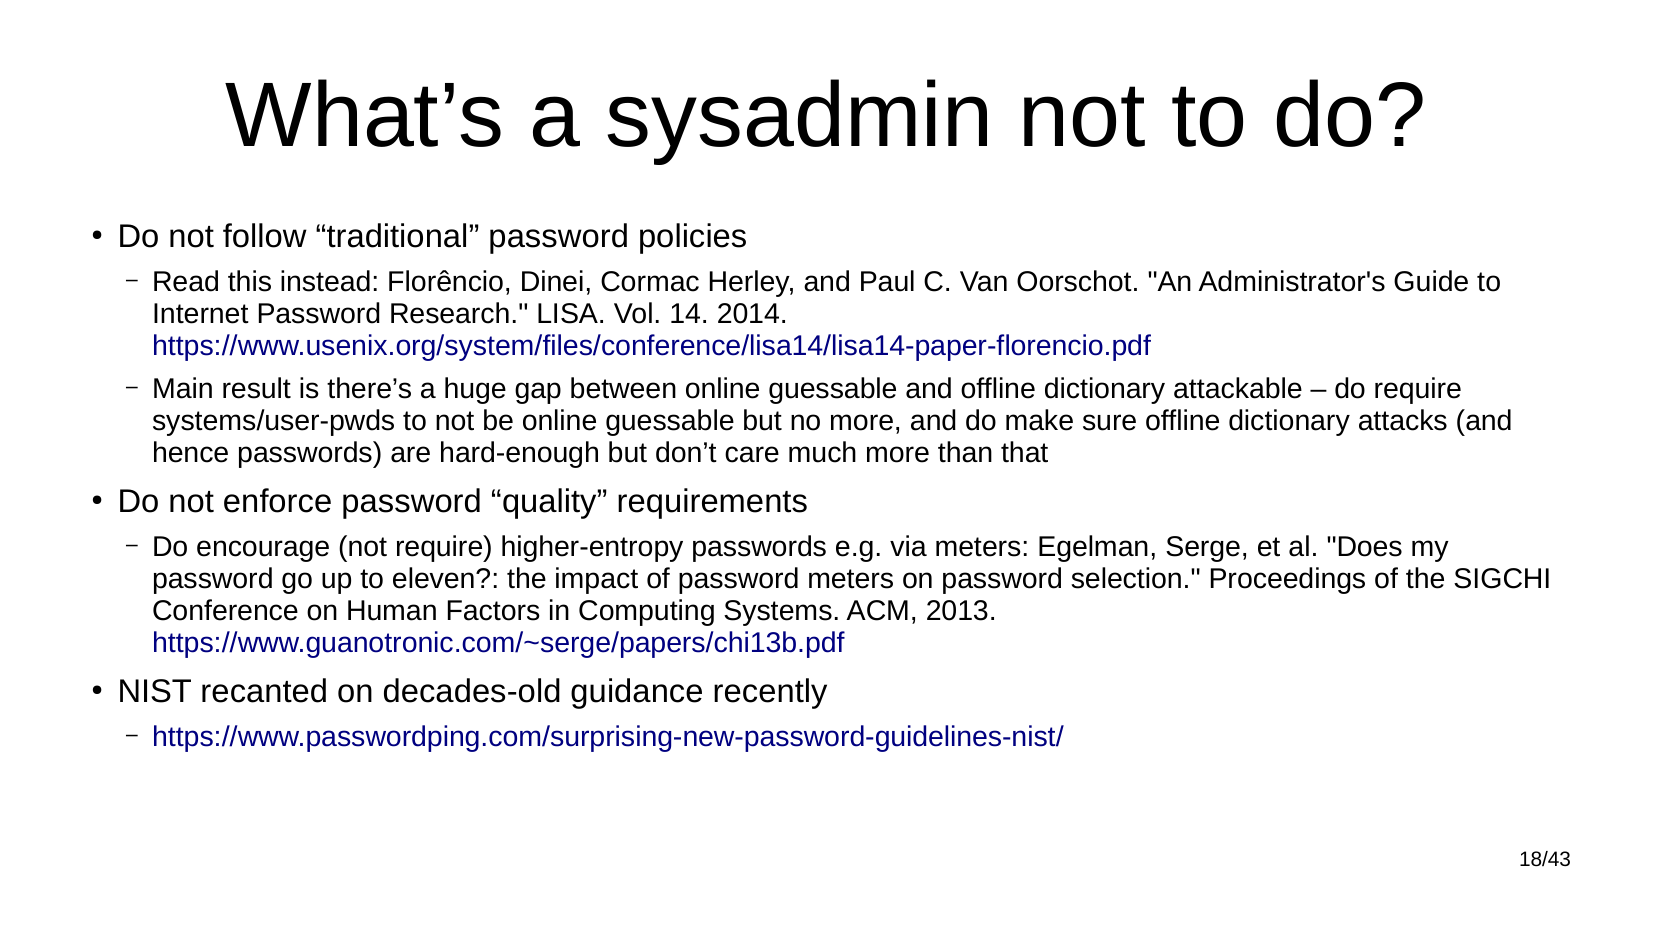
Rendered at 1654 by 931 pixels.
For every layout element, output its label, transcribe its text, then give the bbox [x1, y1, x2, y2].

title What’s a sysadmin not to do? [82, 37, 1571, 193]
list Do not follow “traditional” password policies Read this instead: Florêncio, Dinei, Cormac Herley, and Paul C. Van Oorschot. "An Administrator's Guide to Internet Password Research." LISA. Vol. 14. 2014. https://www.usenix.org/system/files/conference/lisa14/lisa14-paper-florencio.pdf Main result is there’s a huge gap between online guessable and offline dictionary attackable – do require systems/user-pwds to not be online guessable but no more, and do make sure offline dictionary attacks (and hence passwords) are hard-enough but don’t care much more than that Do not enforce password “quality” requirements Do encourage (not require) higher-entropy passwords e.g. via meters: Egelman, Serge, et al. "Does my password go up to eleven?: the impact of password meters on password selection." Proceedings of the SIGCHI Conference on Human Factors in Computing Systems. ACM, 2013. https://www.guanotronic.com/~serge/papers/chi13b.pdf NIST recanted on decades-old guidance recently https://www.passwordping.com/surprising-new-password-guidelines-nist/ [82, 217, 1571, 758]
